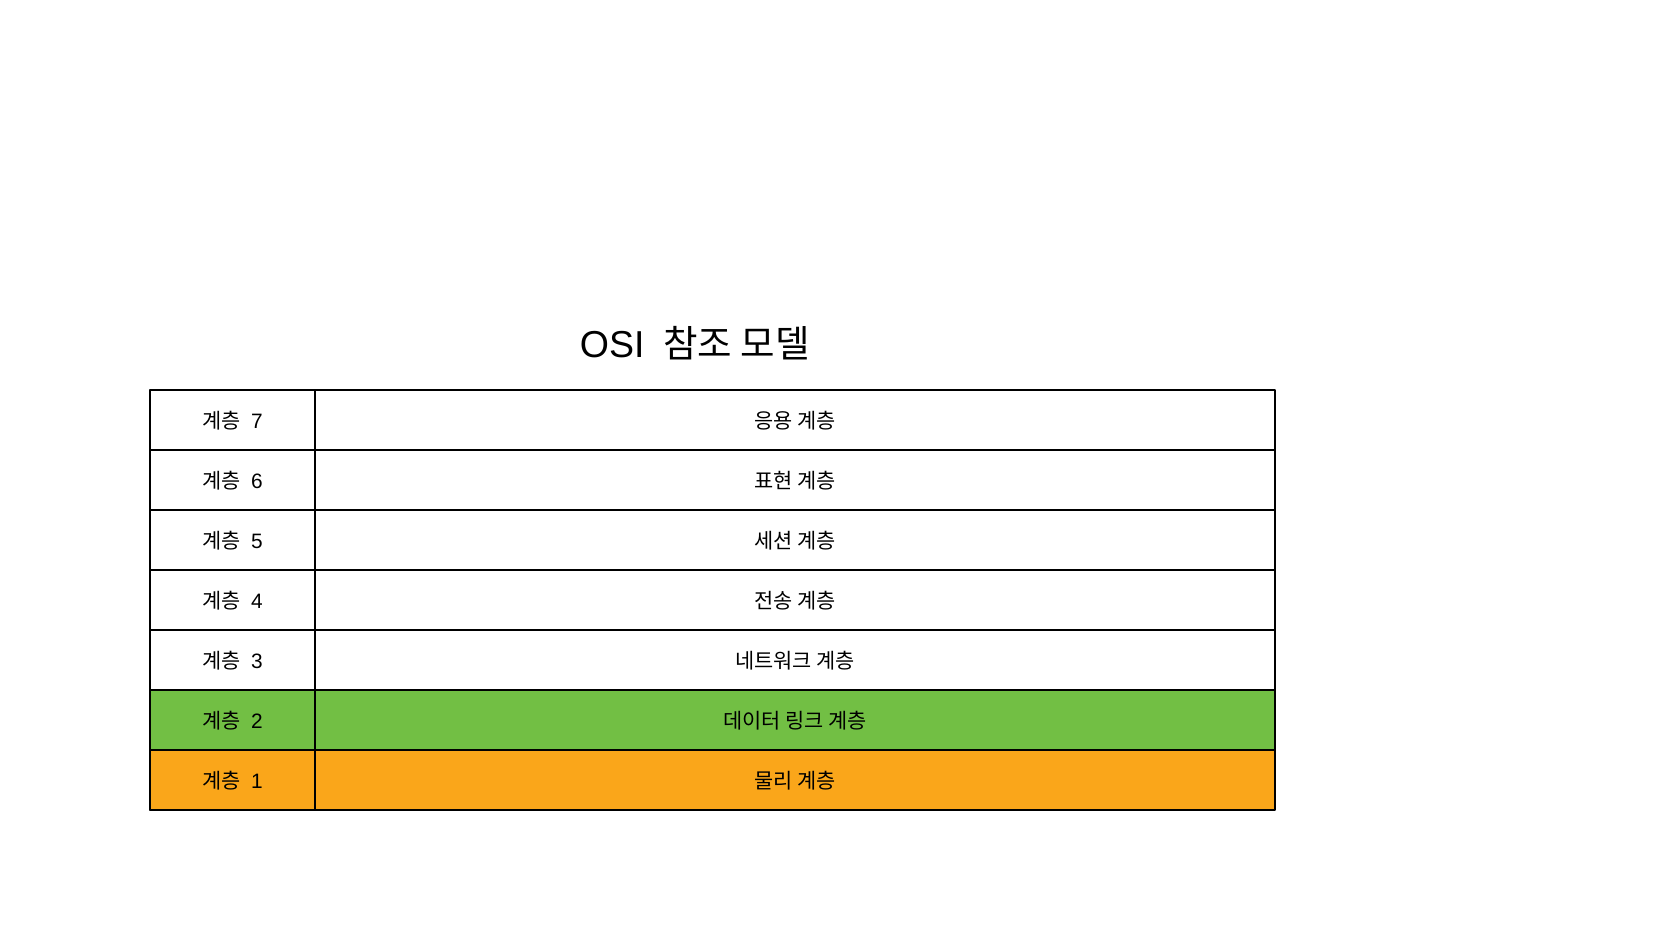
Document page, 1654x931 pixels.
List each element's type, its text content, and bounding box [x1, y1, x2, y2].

text_box 계층 5 [150, 511, 315, 571]
text_box 세션 계층 [315, 511, 1276, 571]
text_box 데이터 링크 계층 [315, 691, 1276, 751]
text_box 네트워크 계층 [315, 631, 1276, 691]
text_box 계층 4 [150, 571, 315, 630]
text_box 계층 3 [150, 630, 315, 691]
text_box 응용 계층 [315, 390, 1276, 451]
text_box 물리 계층 [315, 751, 1276, 811]
text_box 계층 2 [150, 691, 315, 751]
text_box OSI 참조 모델 [565, 306, 826, 376]
text_box 전송 계층 [315, 571, 1276, 631]
text_box 계층 1 [150, 751, 315, 811]
text_box 계층 6 [150, 451, 315, 511]
text_box 계층 7 [150, 390, 315, 451]
text_box 표현 계층 [315, 451, 1276, 511]
